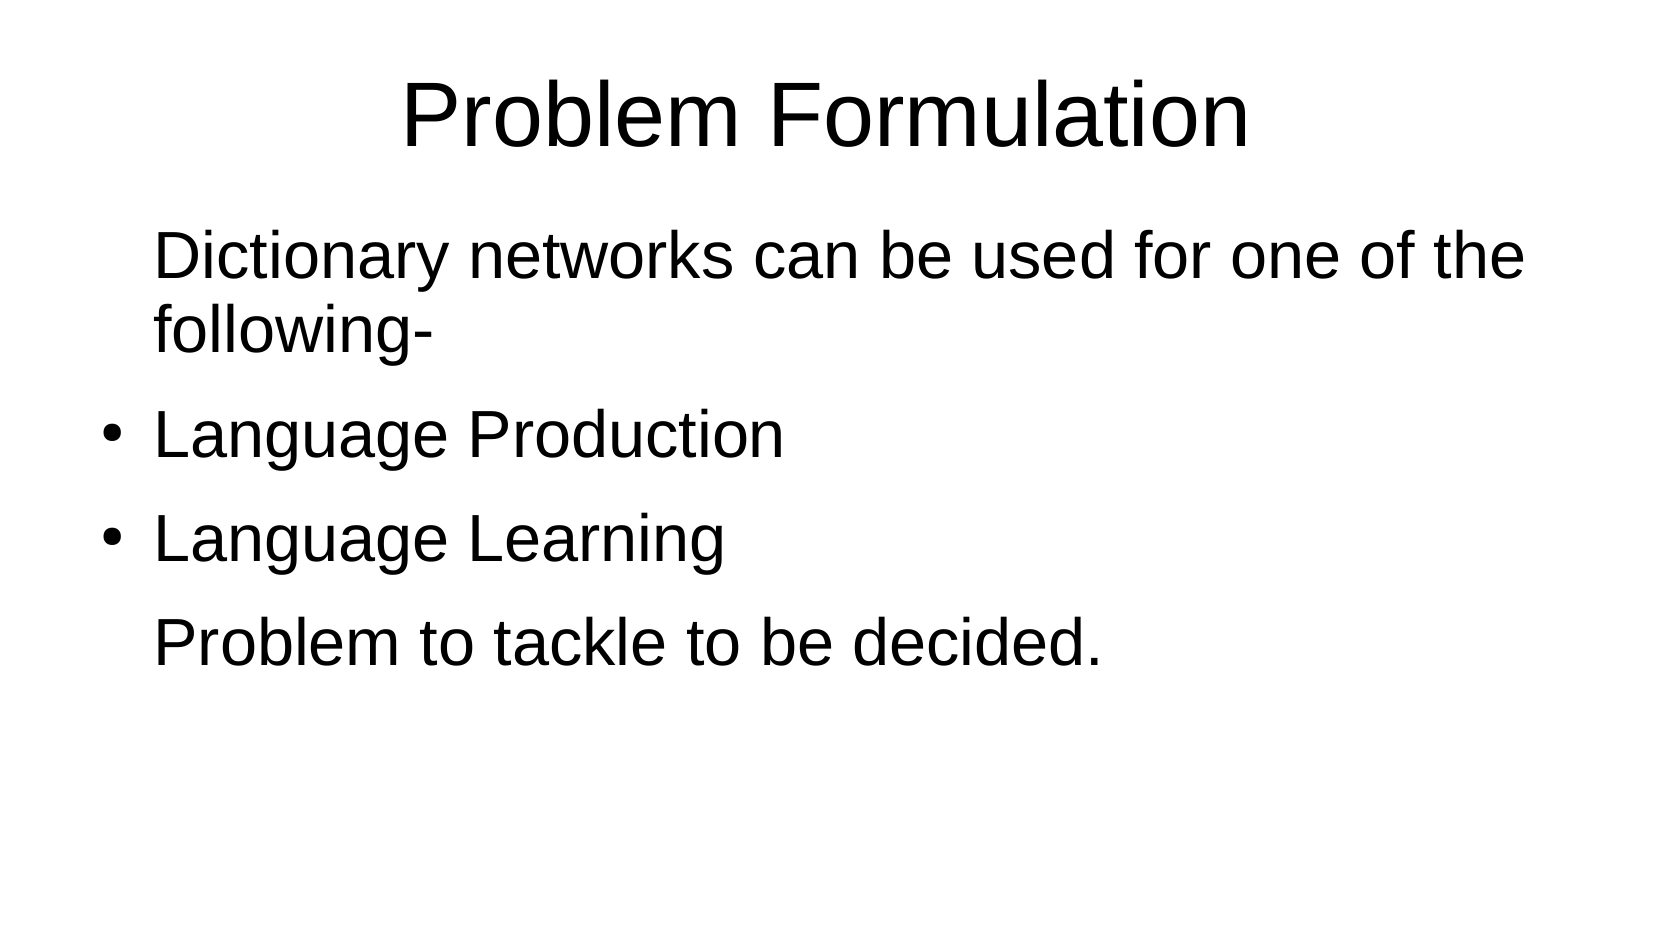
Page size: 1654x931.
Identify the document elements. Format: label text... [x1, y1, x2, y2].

list Dictionary networks can be used for one of the following- Language Production Language Learning Problem to tackle to be decided. [82, 217, 1571, 758]
title Problem Formulation [82, 37, 1571, 193]
